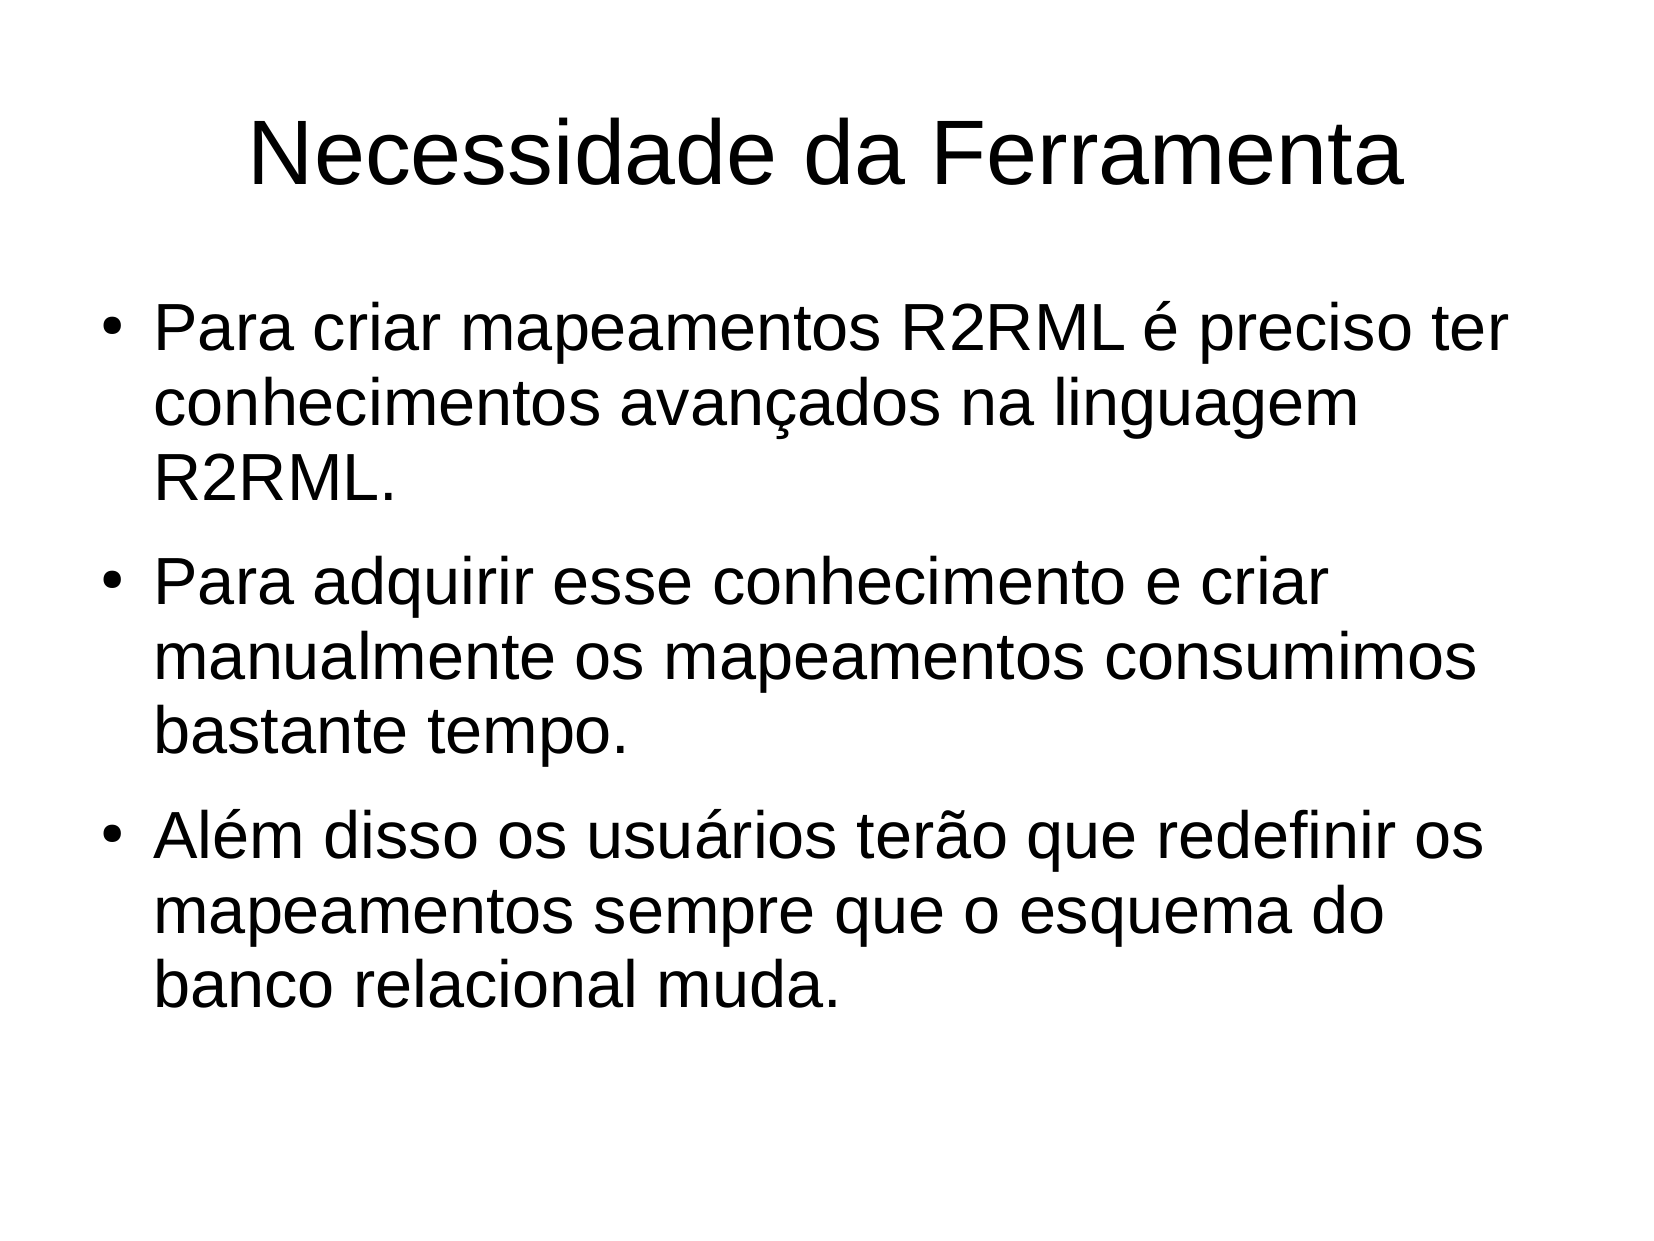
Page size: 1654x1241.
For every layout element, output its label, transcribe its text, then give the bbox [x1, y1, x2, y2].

list Para criar mapeamentos R2RML é preciso ter conhecimentos avançados na linguagem R2RML. Para adquirir esse conhecimento e criar manualmente os mapeamentos consumimos bastante tempo. Além disso os usuários terão que redefinir os mapeamentos sempre que o esquema do banco relacional muda. [82, 290, 1571, 1109]
title Necessidade da Ferramenta [82, 49, 1571, 257]
